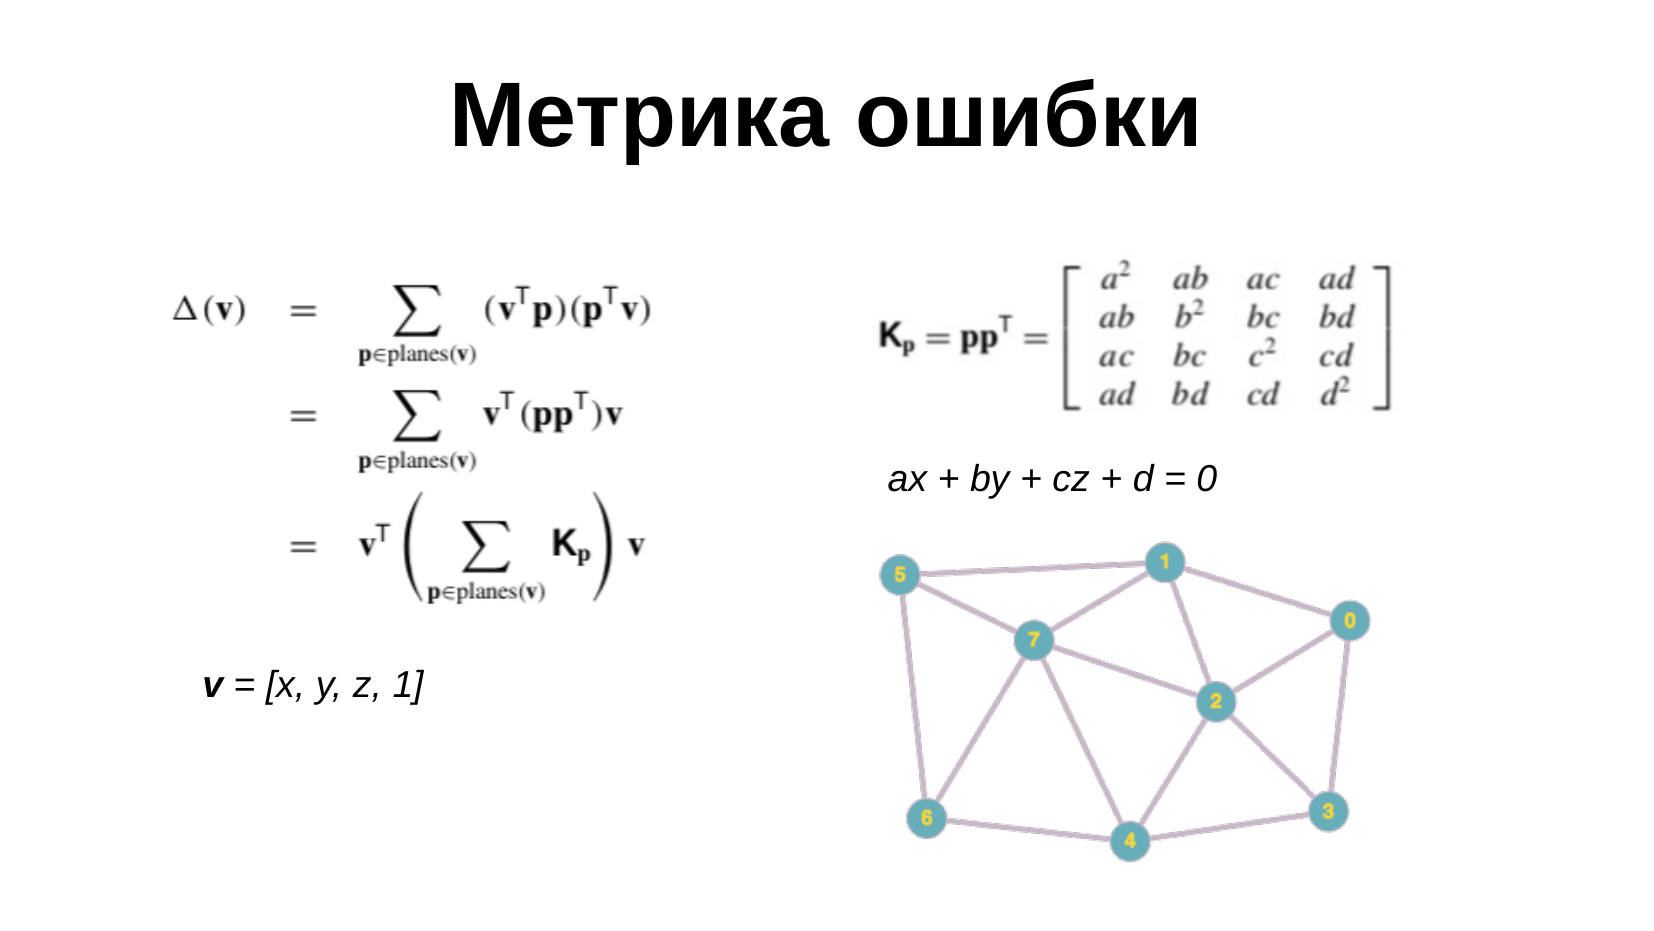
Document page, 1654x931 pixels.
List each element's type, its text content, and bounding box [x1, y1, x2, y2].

text_box v = [x, y, z, 1] [187, 655, 488, 713]
picture [862, 524, 1388, 880]
picture [862, 225, 1402, 413]
picture [37, 262, 713, 638]
text_box ax + by + cz + d = 0 [862, 450, 1388, 507]
title Метрика ошибки [82, 37, 1571, 193]
